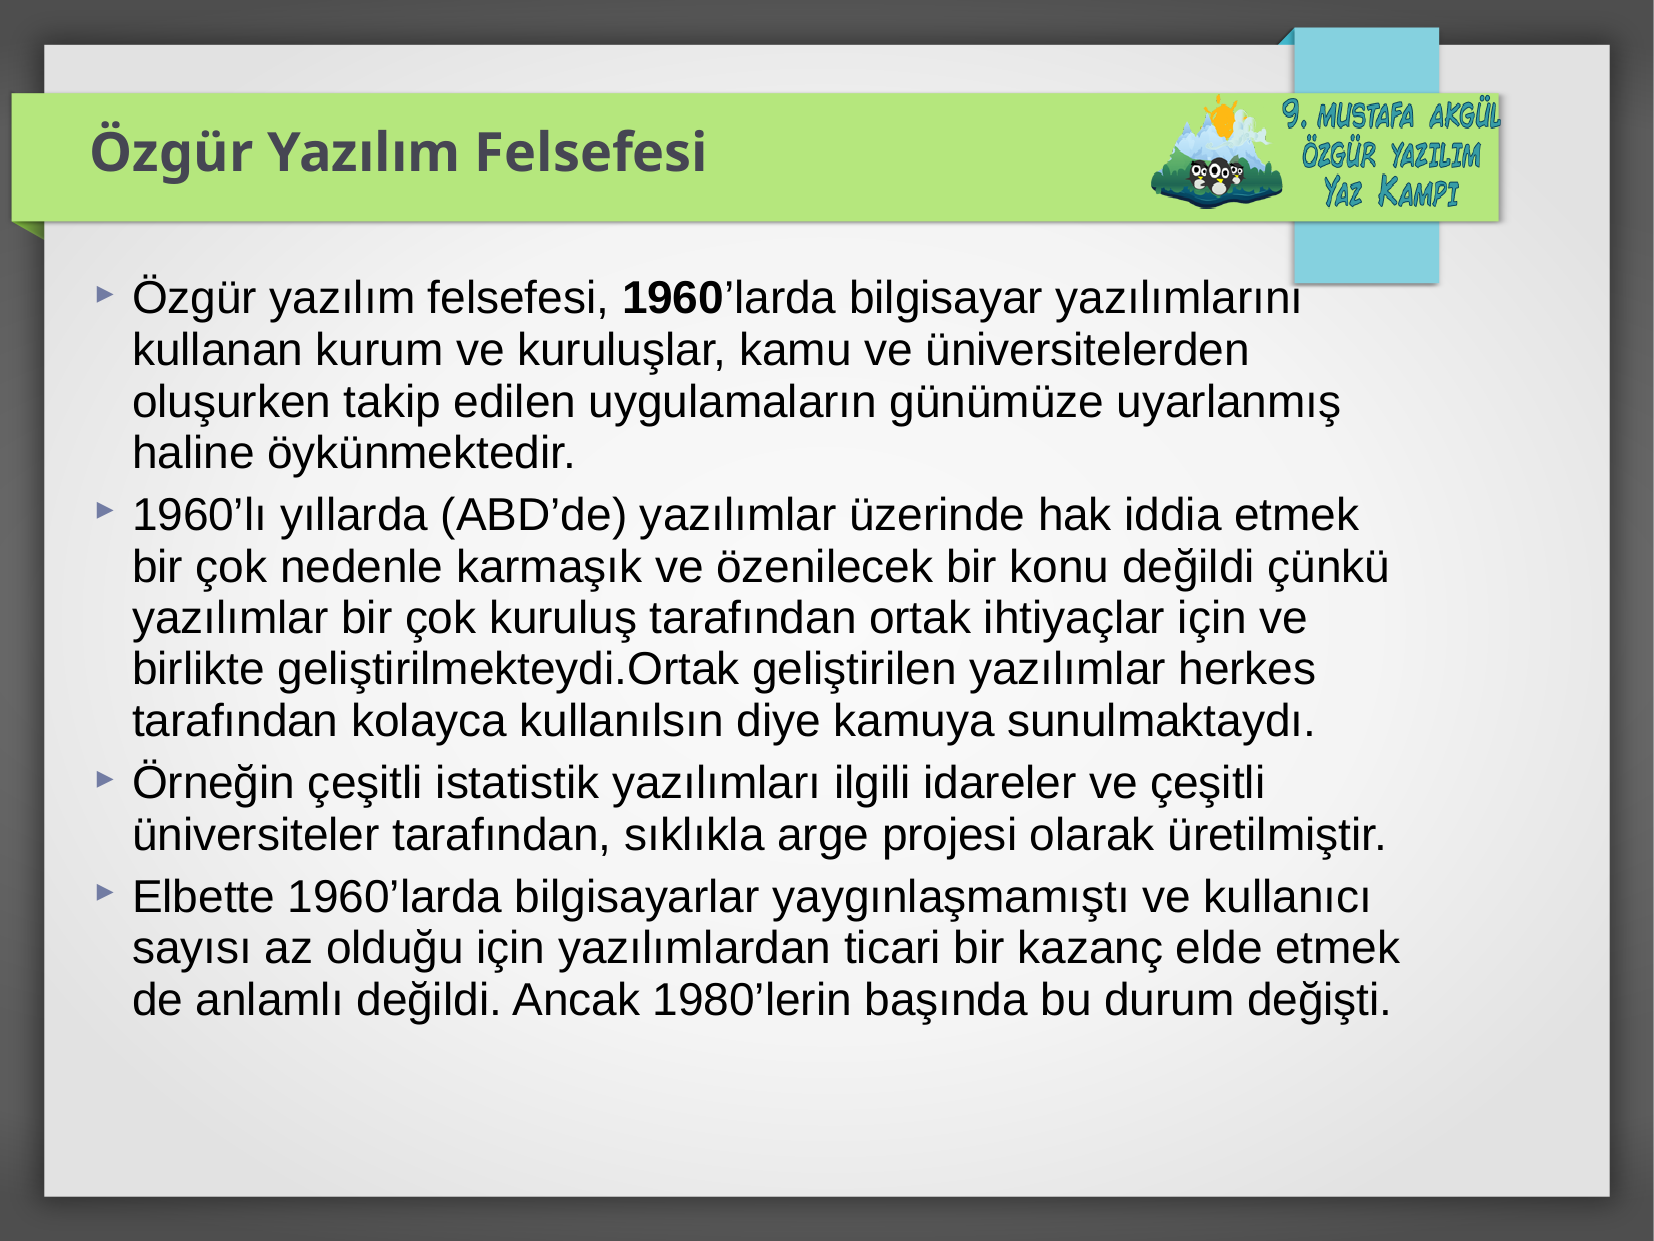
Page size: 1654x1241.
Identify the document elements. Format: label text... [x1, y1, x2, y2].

list Özgür yazılım felsefesi, 1960’larda bilgisayar yazılımlarını kullanan kurum ve kuruluşlar, kamu ve üniversitelerden oluşurken takip edilen uygulamaların günümüze uyarlanmış haline öykünmektedir. 1960’lı yıllarda (ABD’de) yazılımlar üzerinde hak iddia etmek bir çok nedenle karmaşık ve özenilecek bir konu değildi çünkü yazılımlar bir çok kuruluş tarafından ortak ihtiyaçlar için ve birlikte geliştirilmekteydi.Ortak geliştirilen yazılımlar herkes tarafından kolayca kullanılsın diye kamuya sunulmaktaydı. Örneğin çeşitli istatistik yazılımları ilgili idareler ve çeşitli üniversiteler tarafından, sıklıkla arge projesi olarak üretilmiştir. Elbette 1960’larda bilgisayarlar yaygınlaşmamıştı ve kullanıcı sayısı az olduğu için yazılımlardan ticari bir kazanç elde etmek de anlamlı değildi. Ancak 1980’lerin başında bu durum değişti. [79, 264, 1430, 1075]
picture [0, 0, 1654, 1241]
text_box Özgür Yazılım Felsefesi [74, 106, 863, 199]
